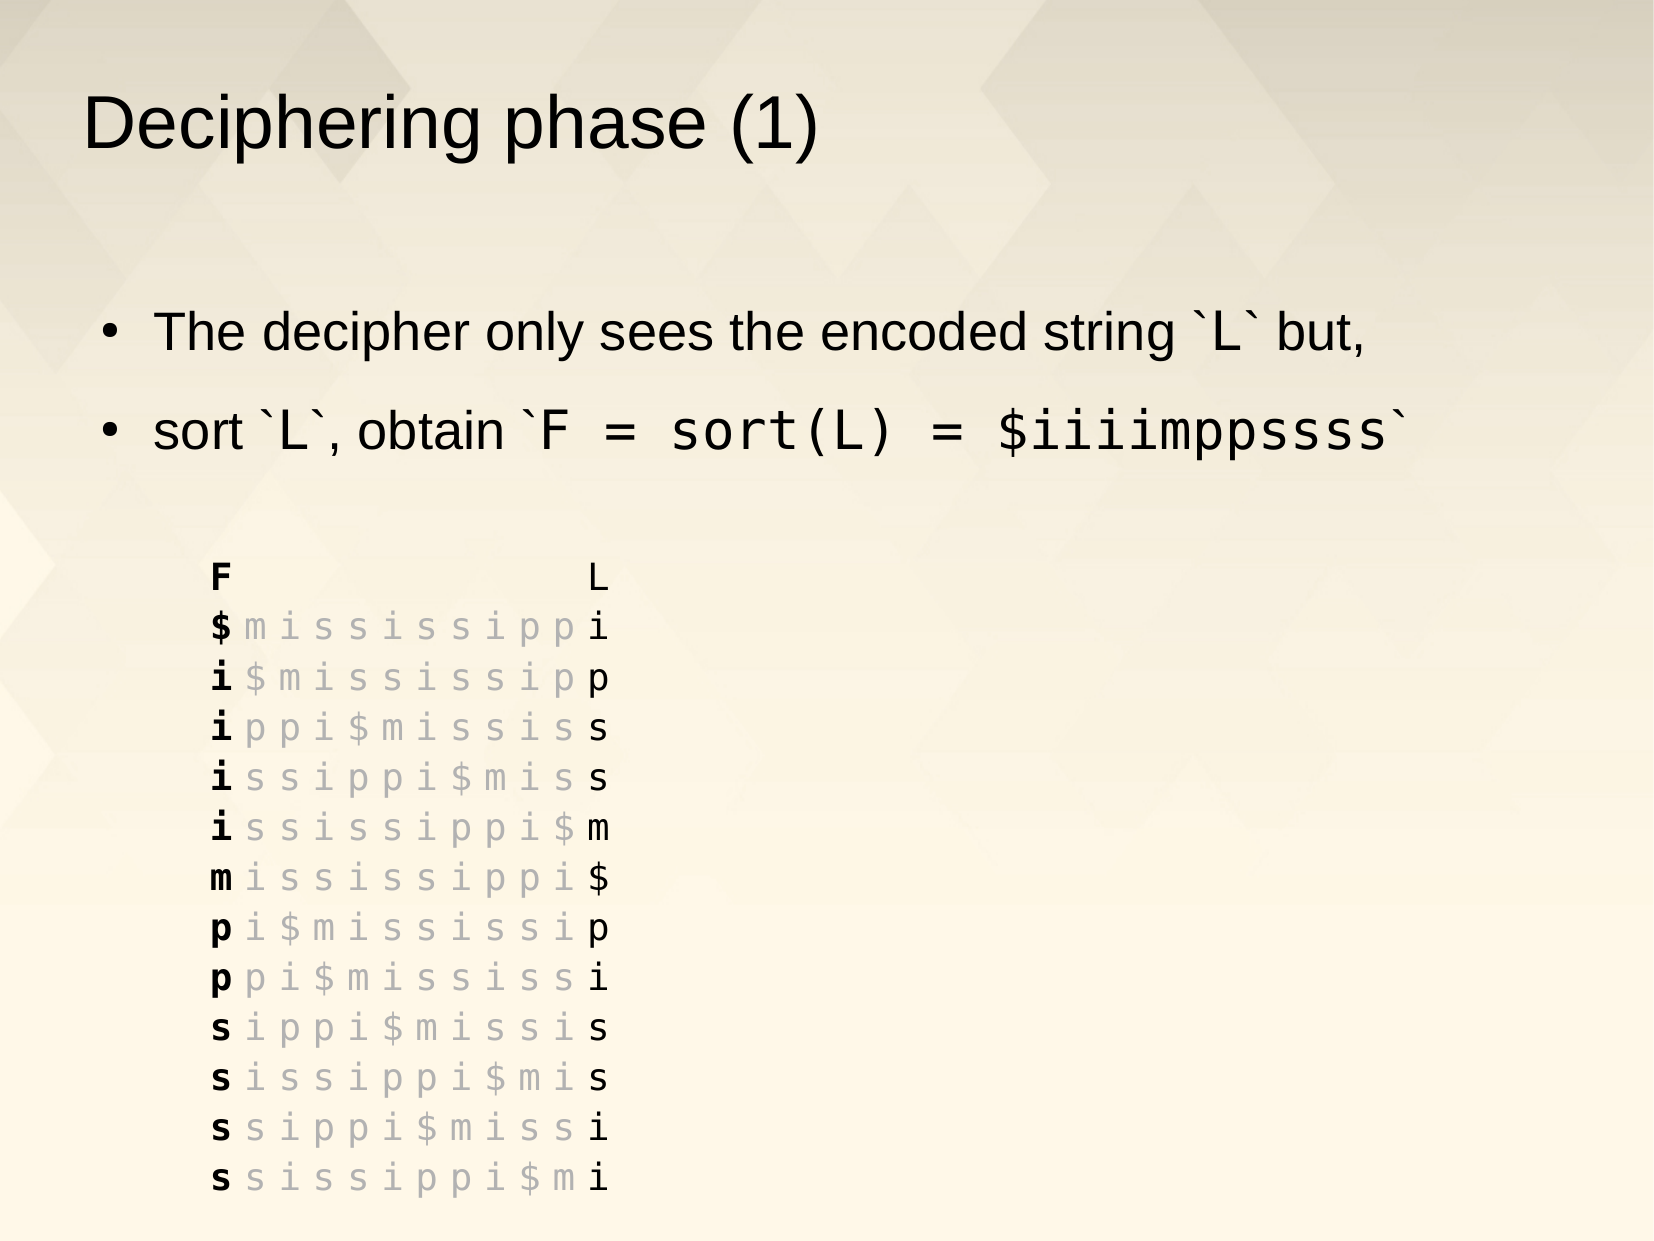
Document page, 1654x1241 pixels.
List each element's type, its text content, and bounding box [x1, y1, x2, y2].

picture [0, 0, 1654, 1241]
list The decipher only sees the encoded string `L` but, sort `L`, obtain `F = sort(L) = $iiiimppssss` [82, 300, 1571, 1070]
title Deciphering phase (1) [82, 49, 1571, 196]
text_box F L $mississippi i$mississipp ippi$mississ issippi$miss ississippi$m mississippi$ pi$mississip ppi$mississi sippi$missis sissippi$mis ssippi$missi ssissippi$mi [195, 541, 706, 1201]
